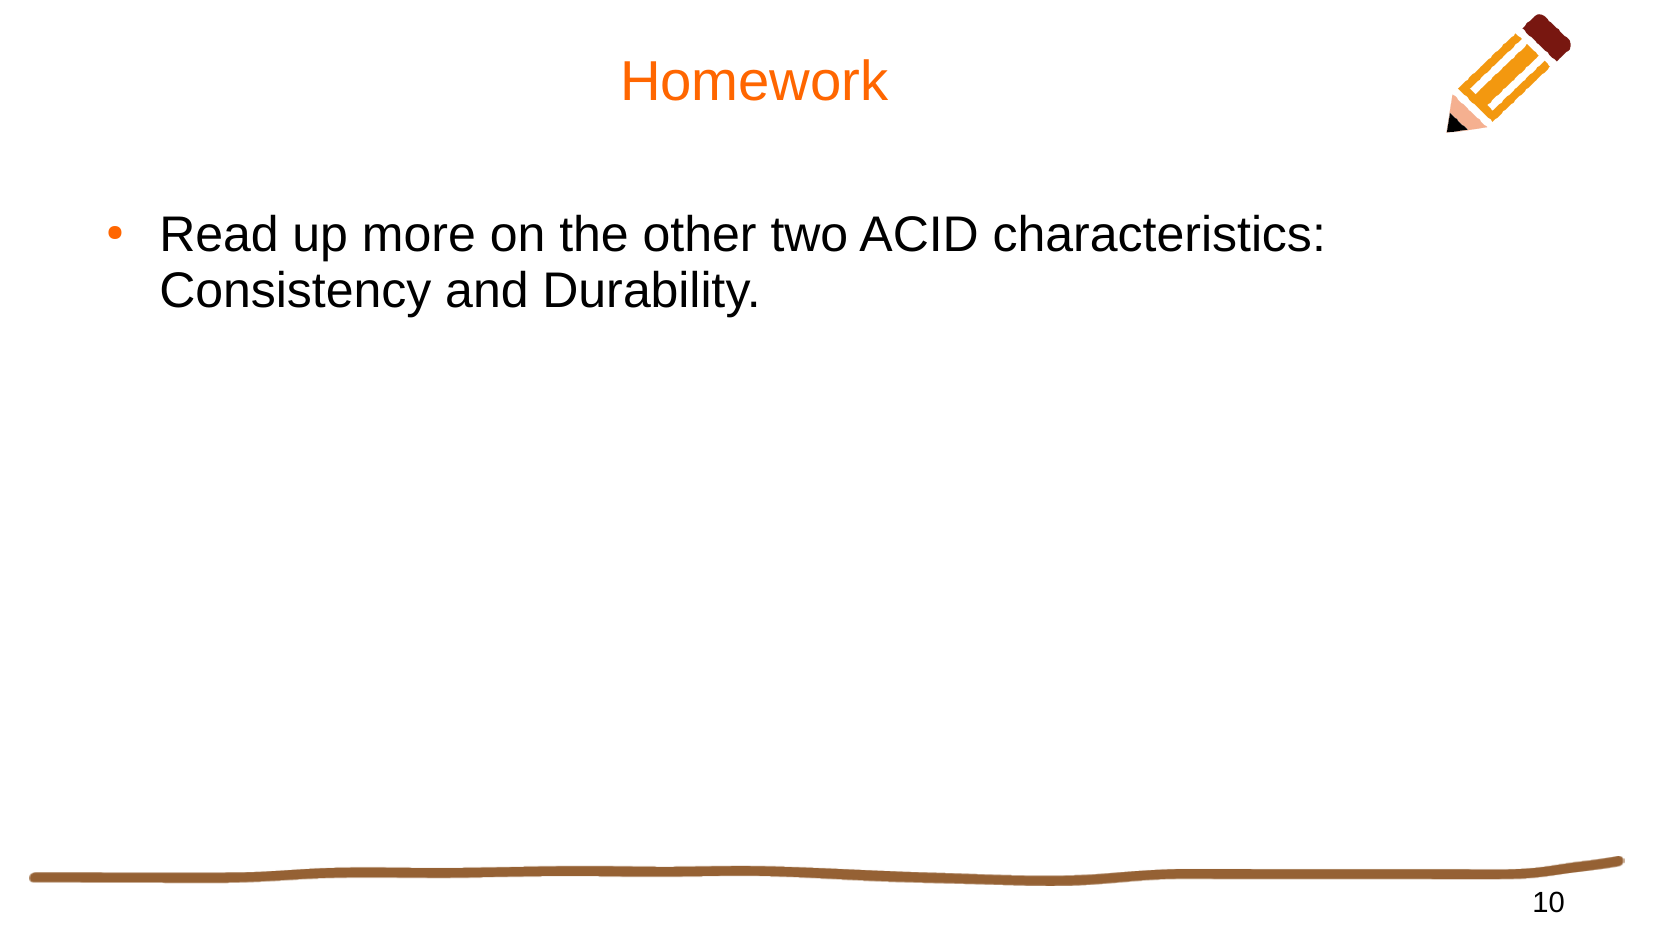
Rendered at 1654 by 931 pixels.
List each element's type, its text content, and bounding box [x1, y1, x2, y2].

picture [1446, 14, 1571, 133]
picture [29, 856, 1625, 886]
title Homework [88, 29, 1447, 133]
list Read up more on the other two ACID characteristics: Consistency and Durability. [88, 206, 1595, 857]
